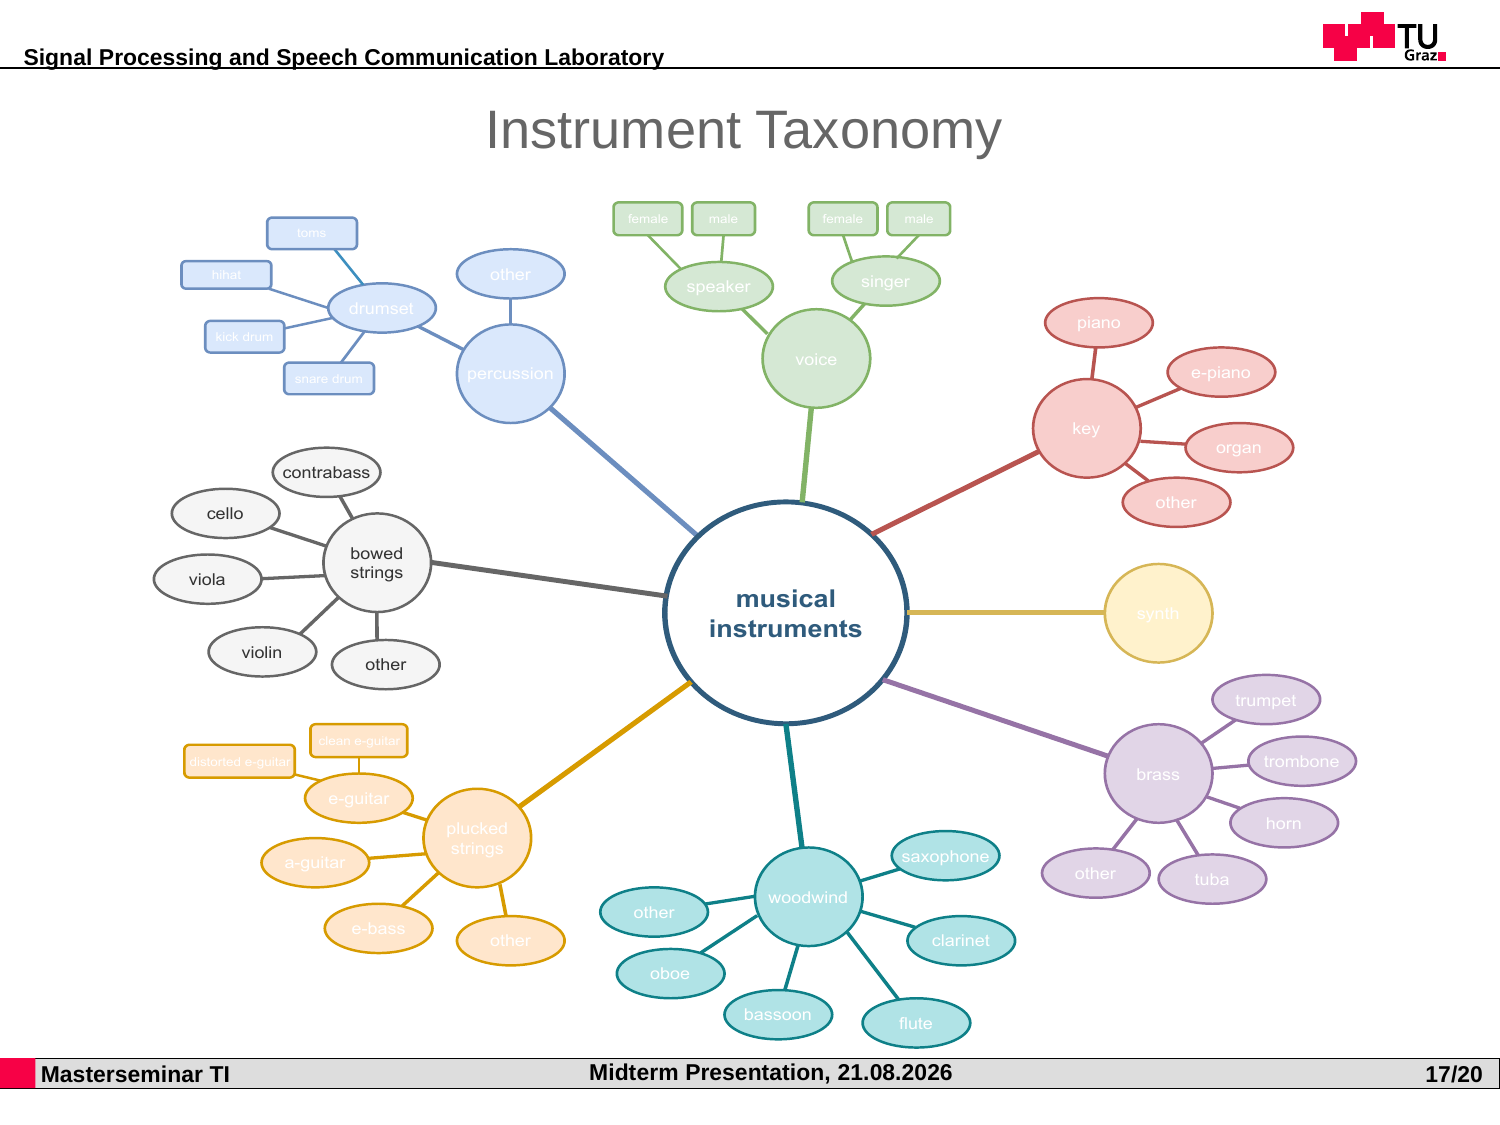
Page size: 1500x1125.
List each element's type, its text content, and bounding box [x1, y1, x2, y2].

picture [151, 200, 1359, 1052]
list Instrument Taxonomy [107, 94, 1382, 189]
